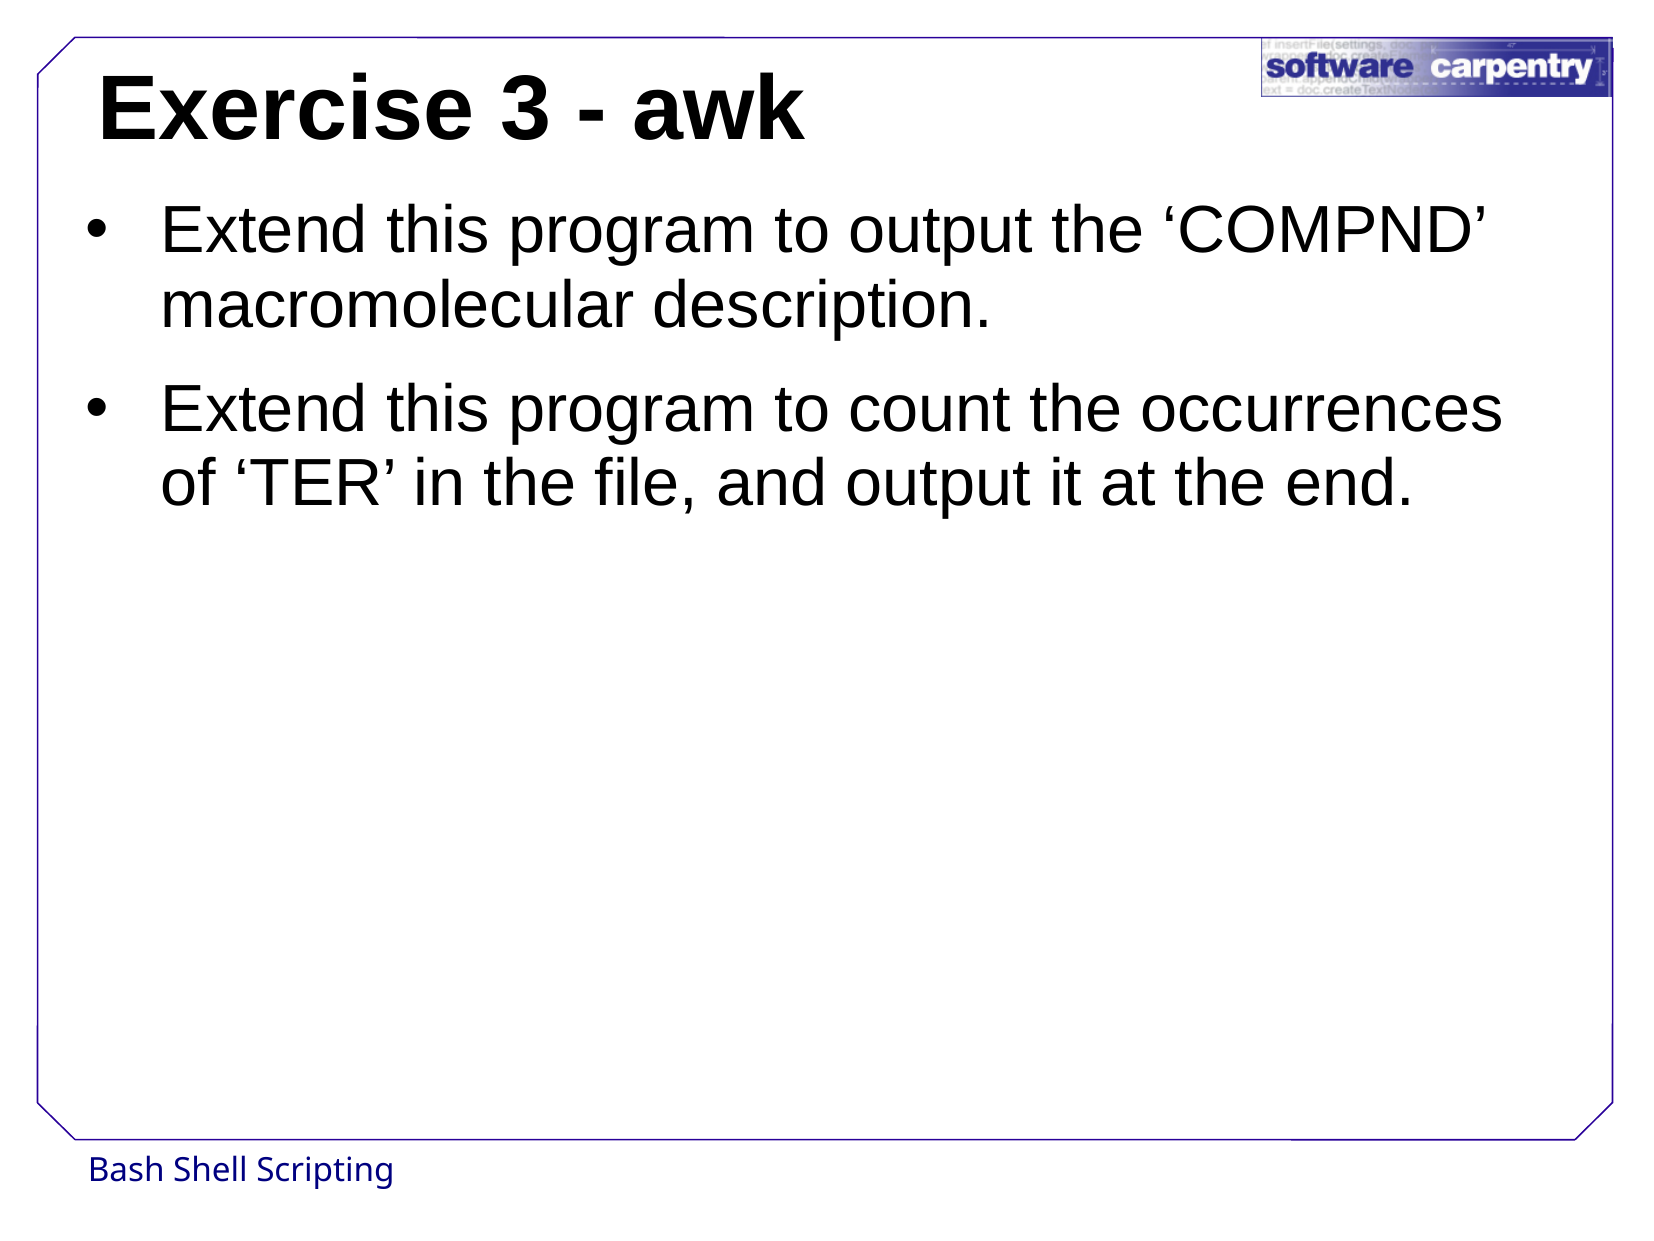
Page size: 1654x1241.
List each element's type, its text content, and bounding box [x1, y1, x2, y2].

picture [1261, 39, 1613, 97]
list Extend this program to output the ‘COMPND’ macromolecular description. Extend this program to count the occurrences of ‘TER’ in the file, and output it at the end. [70, 185, 1571, 1112]
title Exercise 3 - awk [82, 49, 1572, 372]
